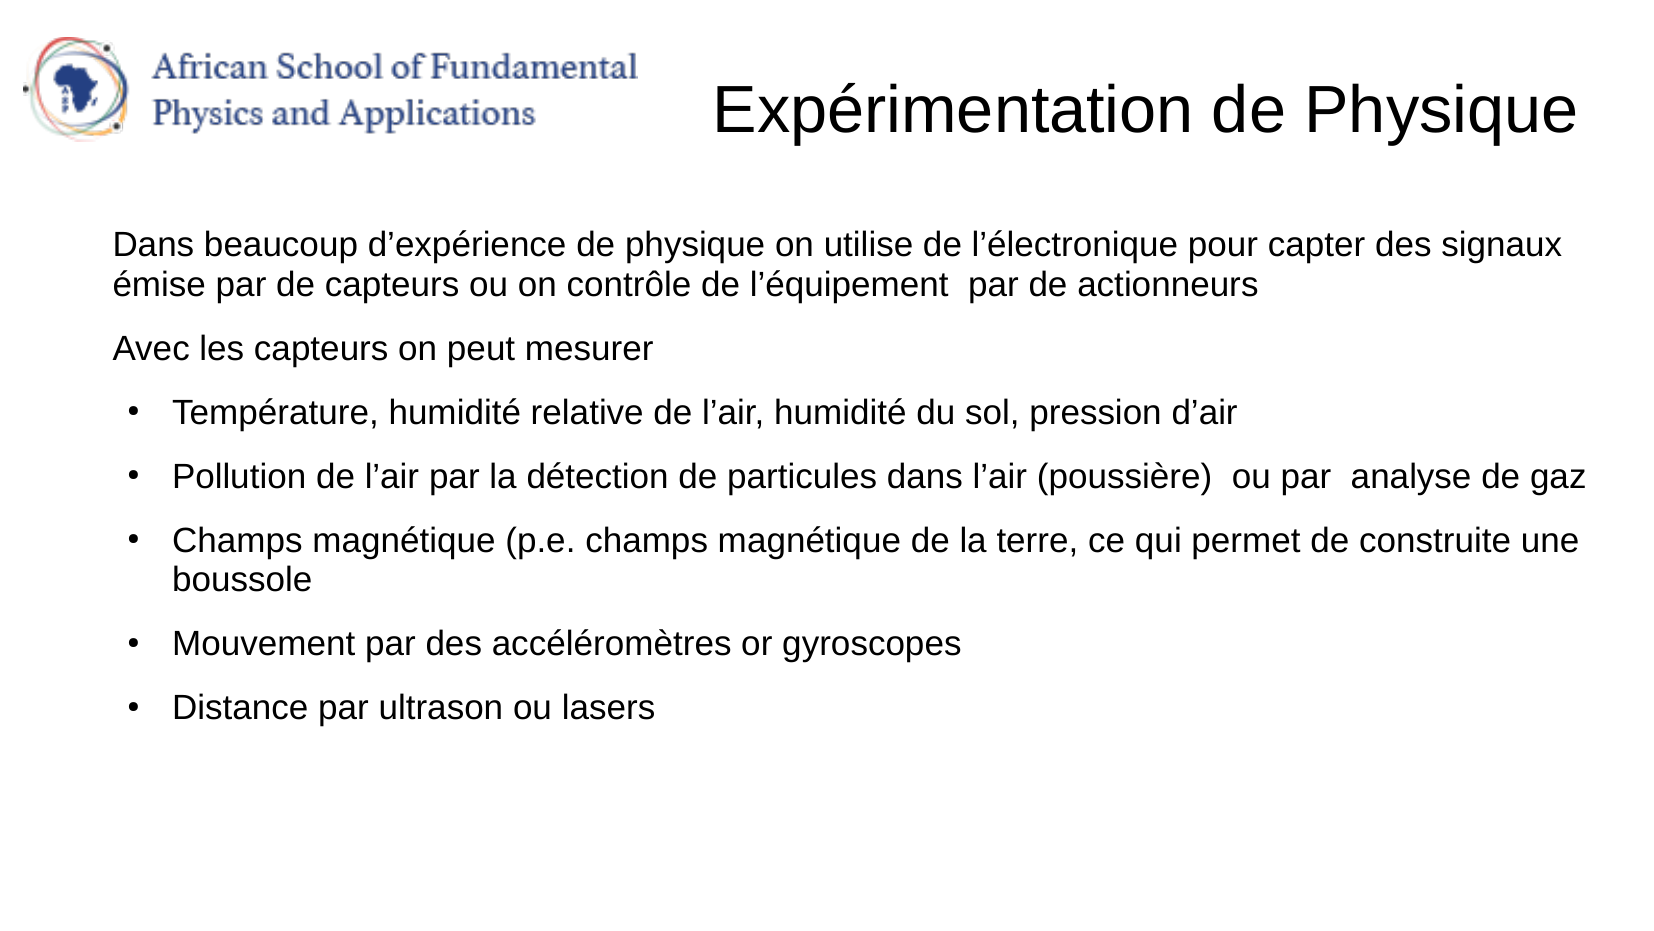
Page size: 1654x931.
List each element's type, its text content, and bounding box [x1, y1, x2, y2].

picture [23, 37, 638, 142]
list Dans beaucoup d’expérience de physique on utilise de l’électronique pour capter des signaux émise par de capteurs ou on contrôle de l’équipement par de actionneurs Avec les capteurs on peut mesurer Température, humidité relative de l’air, humidité du sol, pression d’air Pollution de l’air par la détection de particules dans l’air (poussière) ou par analyse de gaz Champs magnétique (p.e. champs magnétique de la terre, ce qui permet de construite une boussole Mouvement par des accéléromètres or gyroscopes Distance par ultrason ou lasers [112, 225, 1601, 765]
title Expérimentation de Physique [679, 32, 1613, 188]
